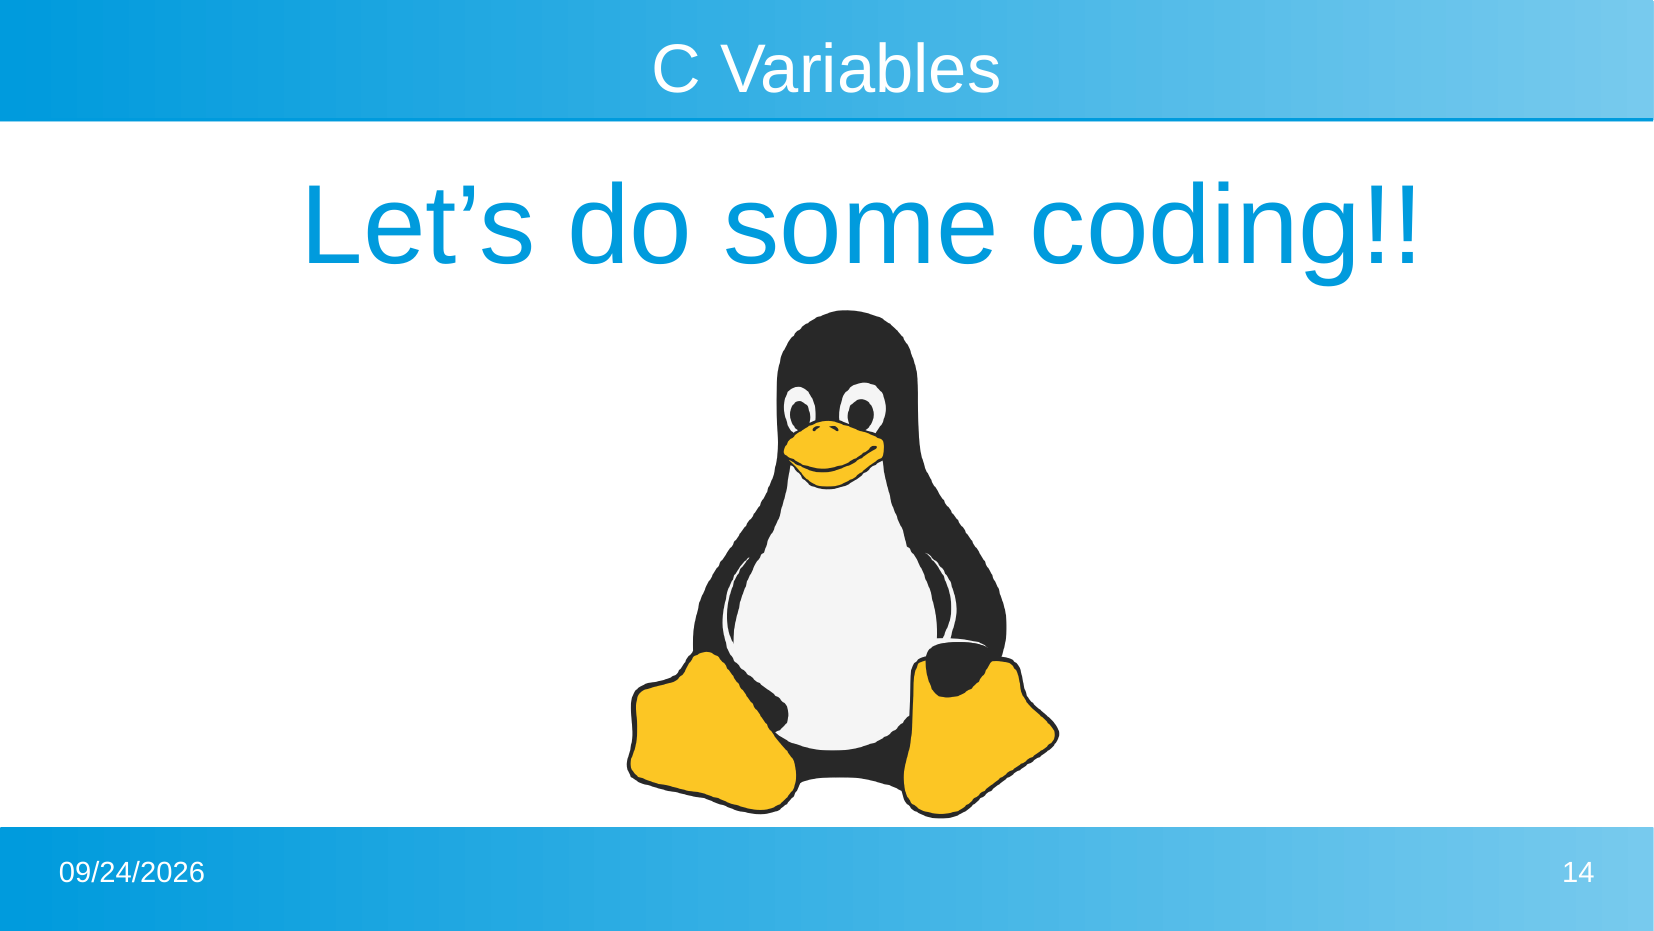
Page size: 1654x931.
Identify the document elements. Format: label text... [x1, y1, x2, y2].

title C Variables [59, 29, 1595, 84]
list Let’s do some coding!! [59, 84, 1595, 188]
picture [617, 303, 1068, 826]
